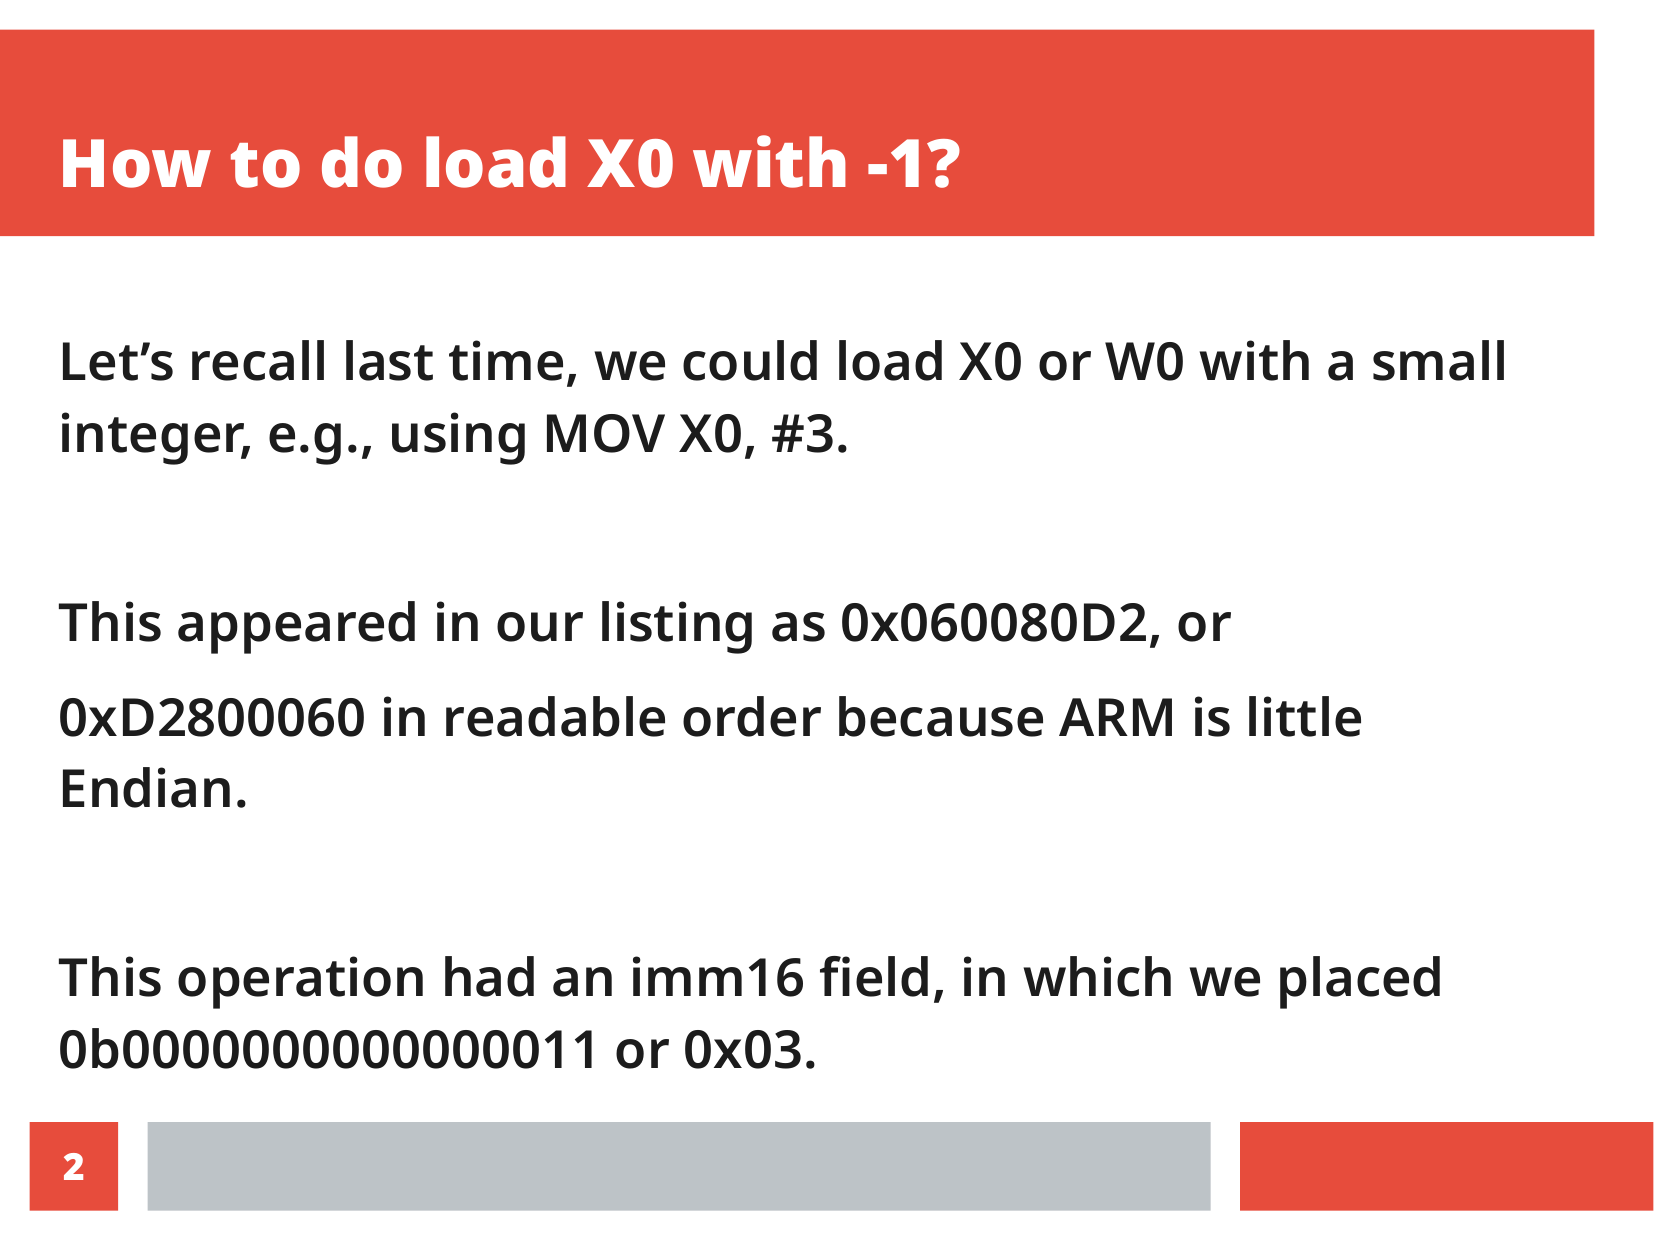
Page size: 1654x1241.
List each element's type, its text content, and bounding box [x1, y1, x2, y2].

title How to do load X0 with -1? [59, 59, 1595, 207]
list Let’s recall last time, we could load X0 or W0 with a small integer, e.g., using MOV X0, #3. This appeared in our listing as 0x060080D2, or 0xD2800060 in readable order because ARM is little Endian. This operation had an imm16 field, in which we placed 0b0000000000000011 or 0x03. [59, 324, 1565, 1093]
